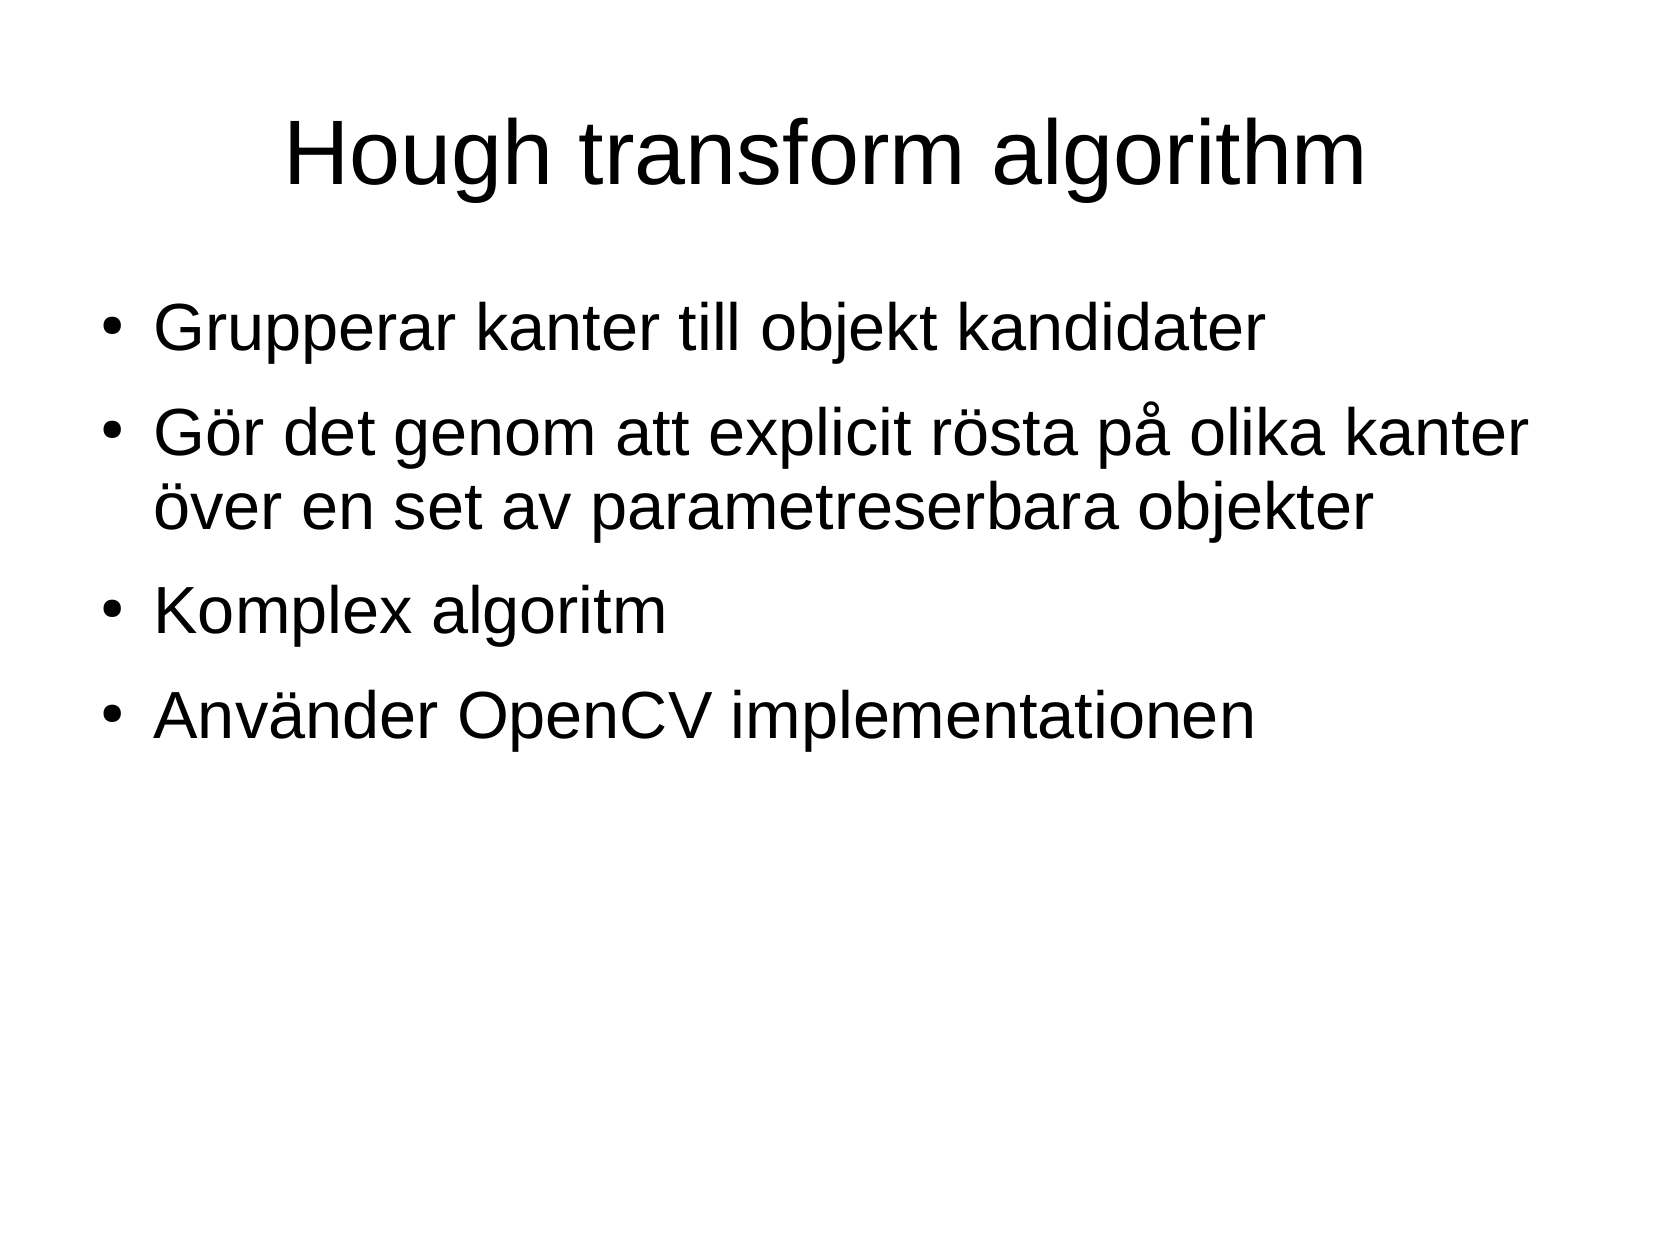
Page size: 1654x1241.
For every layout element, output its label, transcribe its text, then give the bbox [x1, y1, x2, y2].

title Hough transform algorithm [82, 49, 1571, 257]
list Grupperar kanter till objekt kandidater Gör det genom att explicit rösta på olika kanter över en set av parametreserbara objekter Komplex algoritm Använder OpenCV implementationen [82, 290, 1571, 1010]
